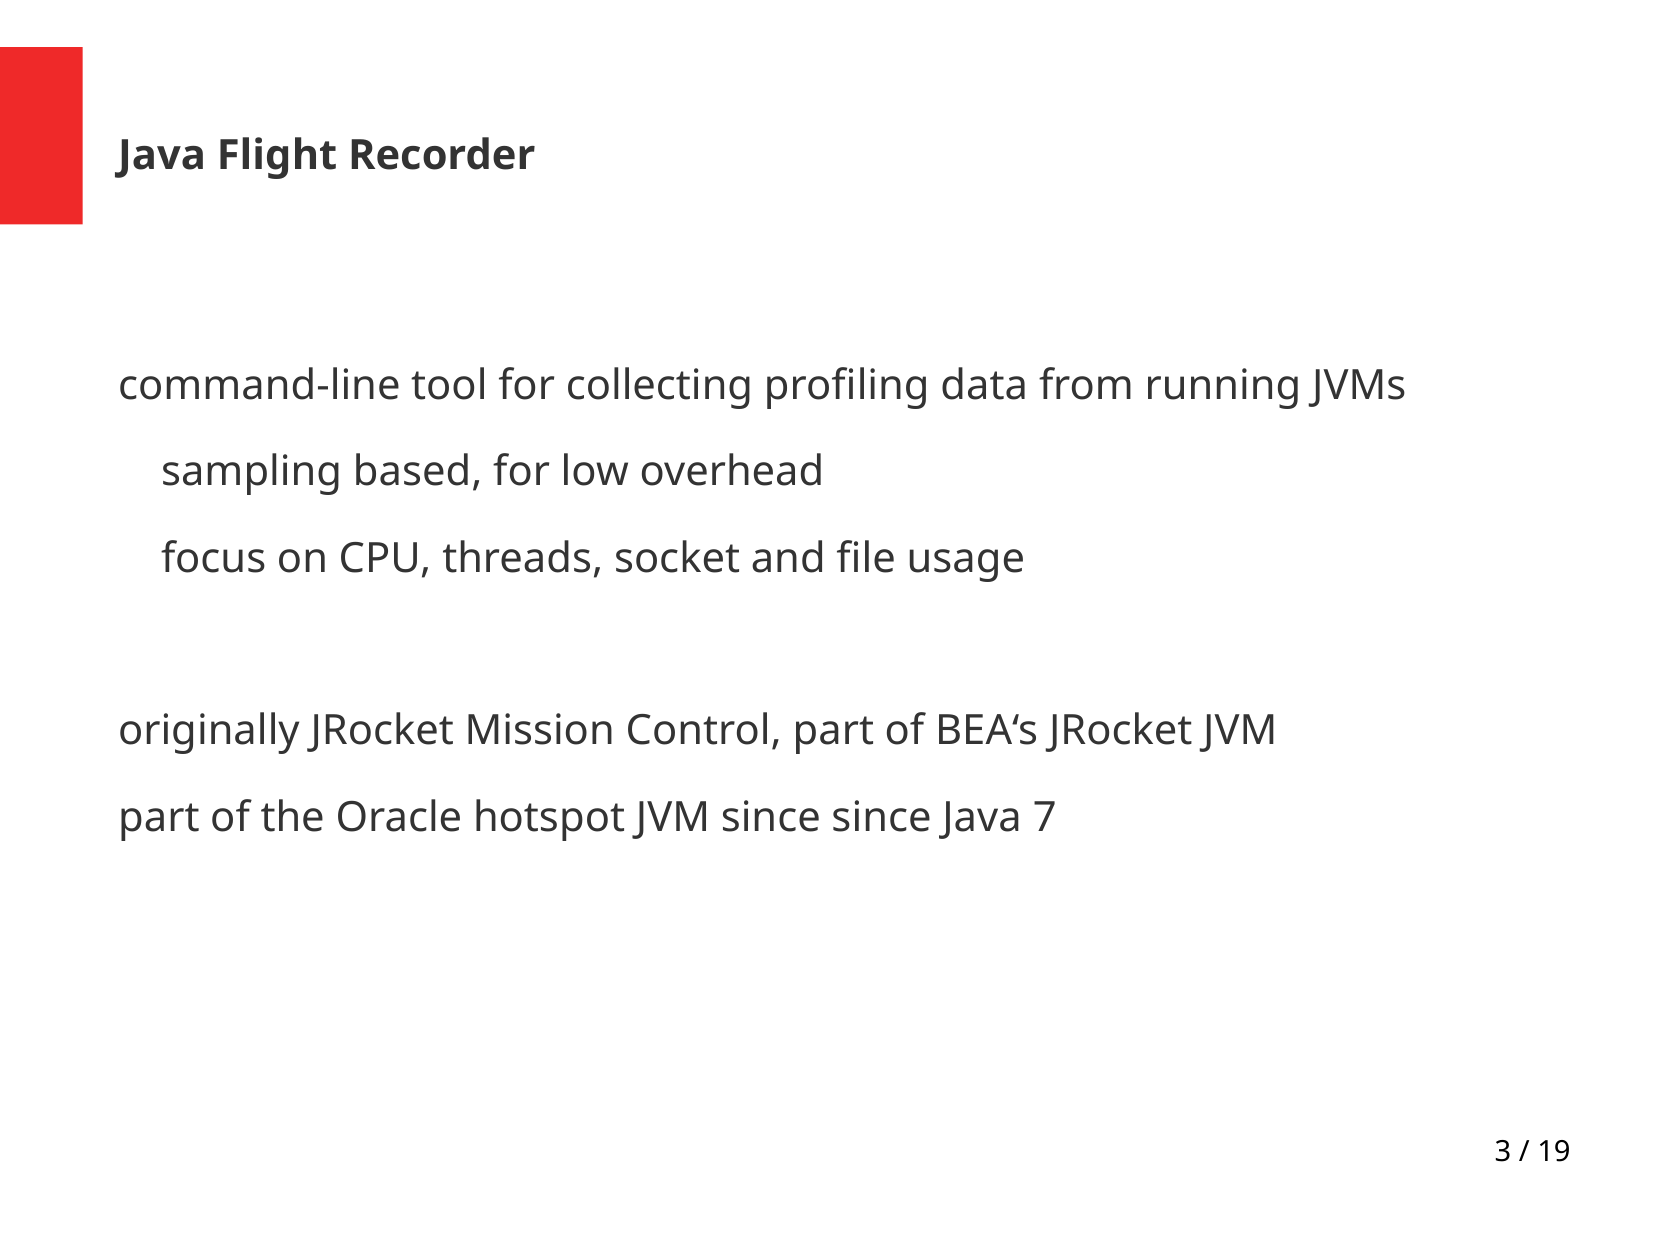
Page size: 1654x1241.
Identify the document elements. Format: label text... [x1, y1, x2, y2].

list command-line tool for collecting profiling data from running JVMs sampling based, for low overhead focus on CPU, threads, socket and file usage originally JRocket Mission Control, part of BEA‘s JRocket JVM part of the Oracle hotspot JVM since since Java 7 [118, 354, 1536, 1074]
title Java Flight Recorder [118, 49, 1571, 257]
